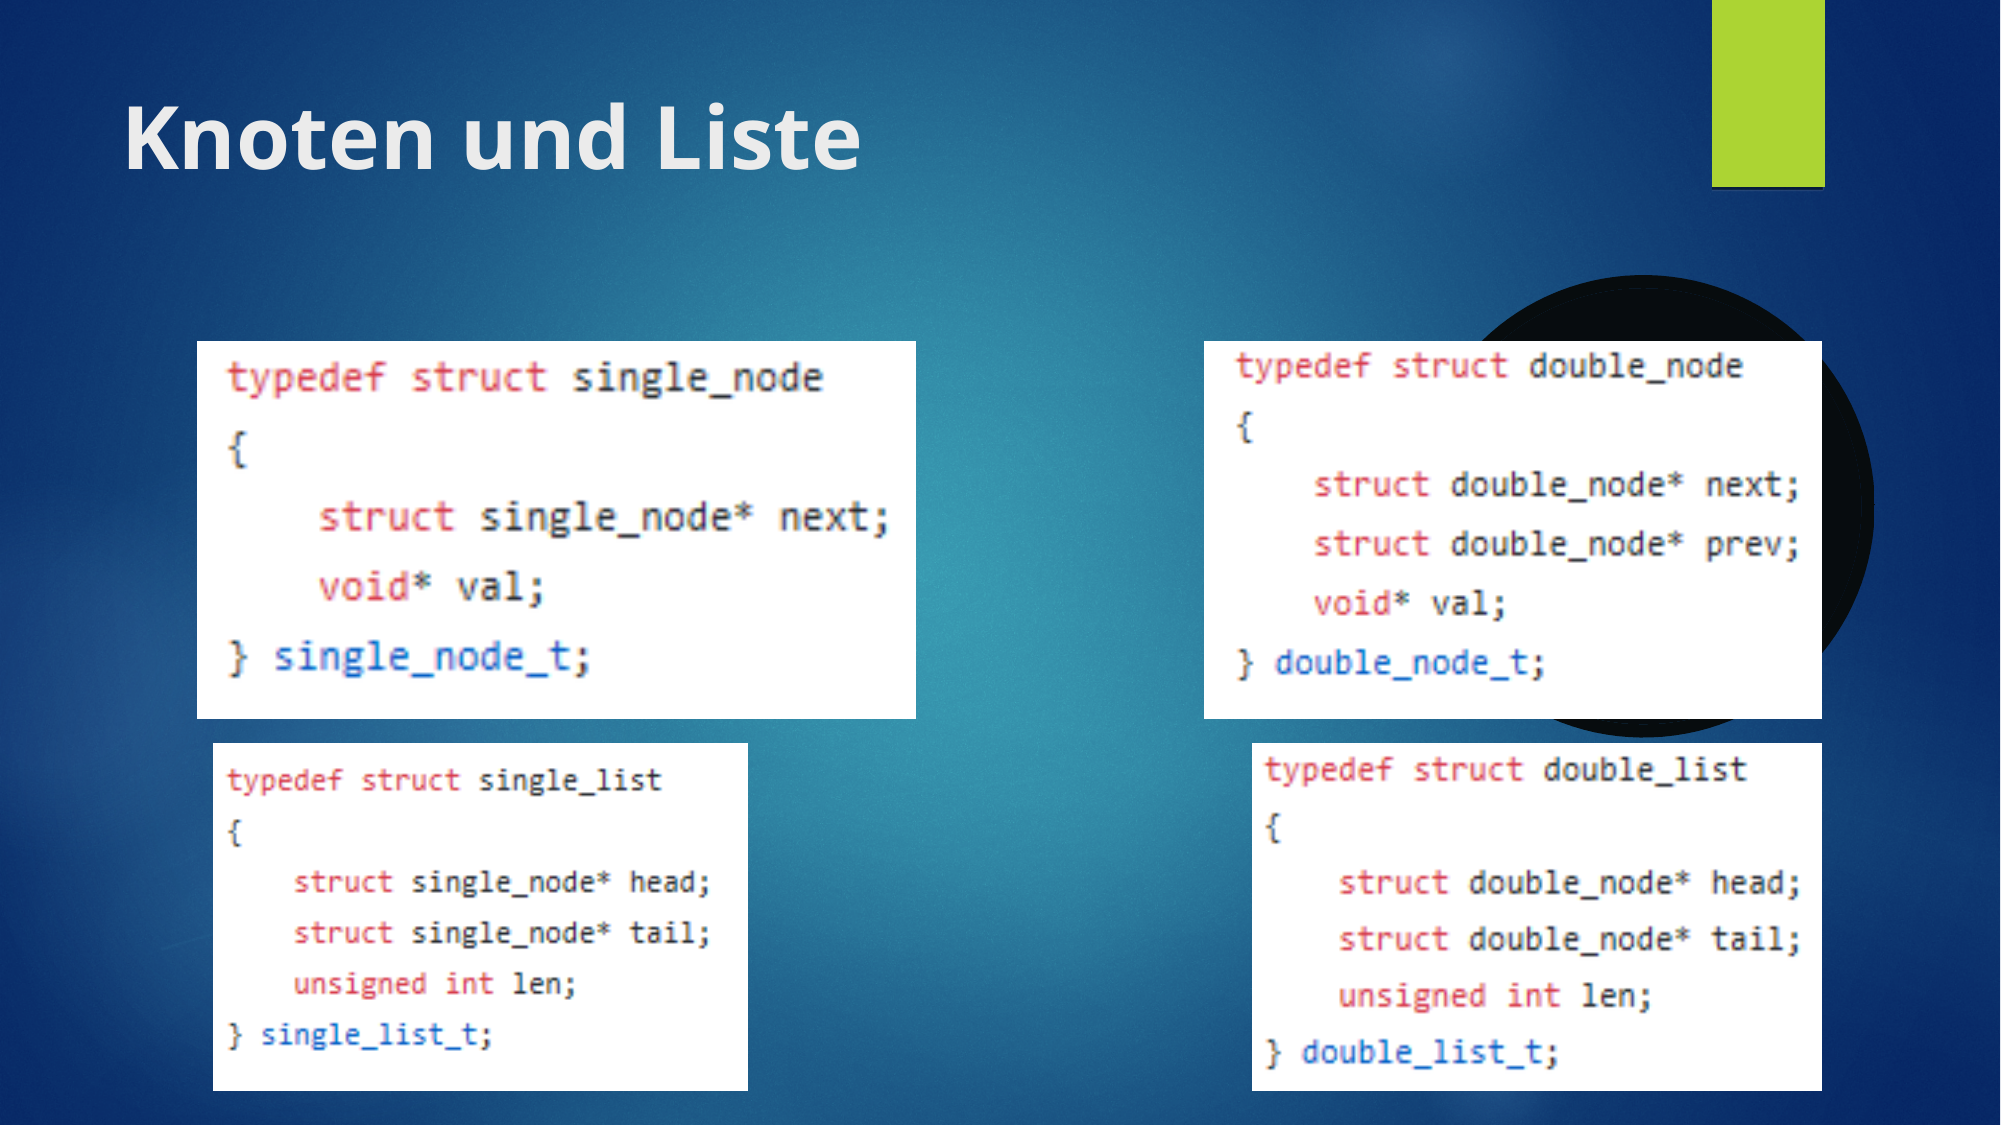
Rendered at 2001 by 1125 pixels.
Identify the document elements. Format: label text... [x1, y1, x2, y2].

picture [1252, 743, 1822, 1091]
title Knoten und Liste [106, 74, 1649, 305]
picture [197, 341, 916, 719]
picture [213, 743, 748, 1091]
picture [1204, 341, 1822, 719]
